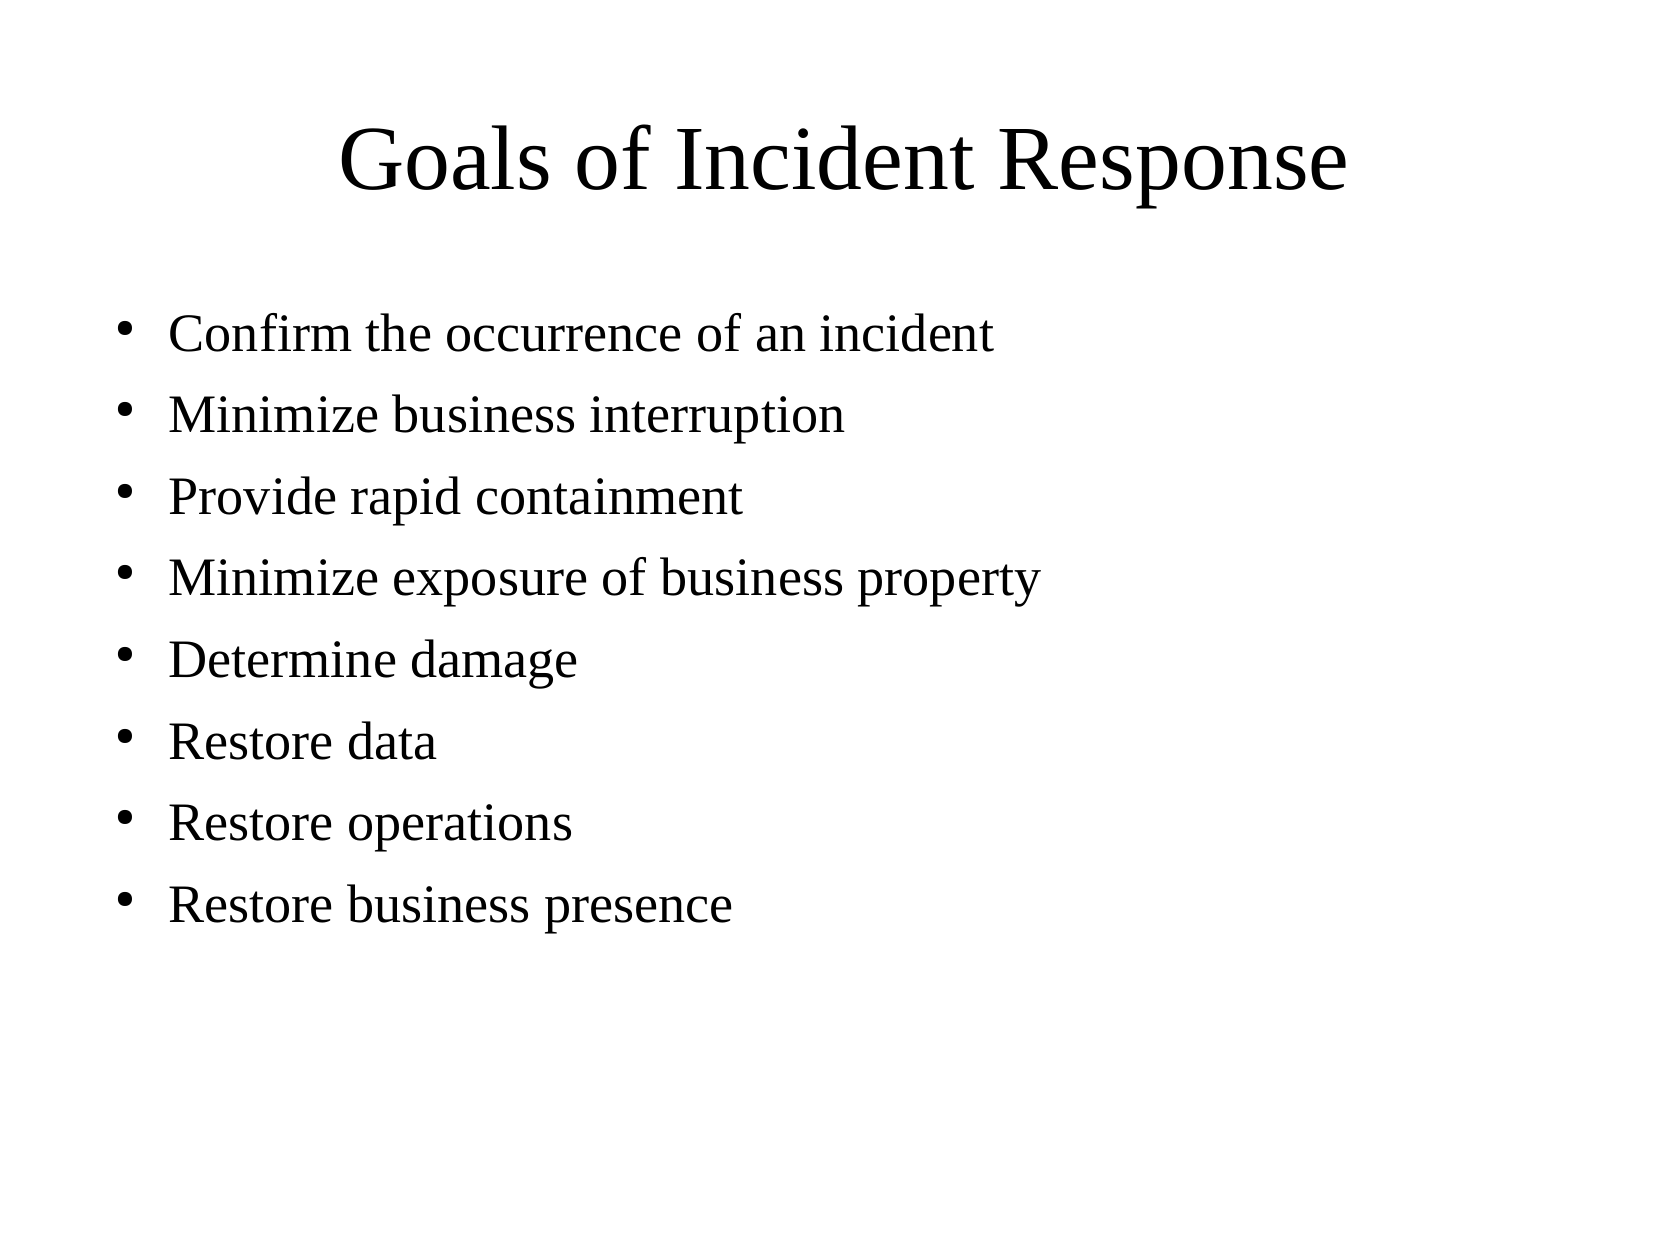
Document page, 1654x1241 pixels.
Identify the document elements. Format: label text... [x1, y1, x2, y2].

title Goals of Incident Response [82, 49, 1571, 257]
list Confirm the occurrence of an incident Minimize business interruption Provide rapid containment Minimize exposure of business property Determine damage Restore data Restore operations Restore business presence [82, 289, 1571, 1108]
